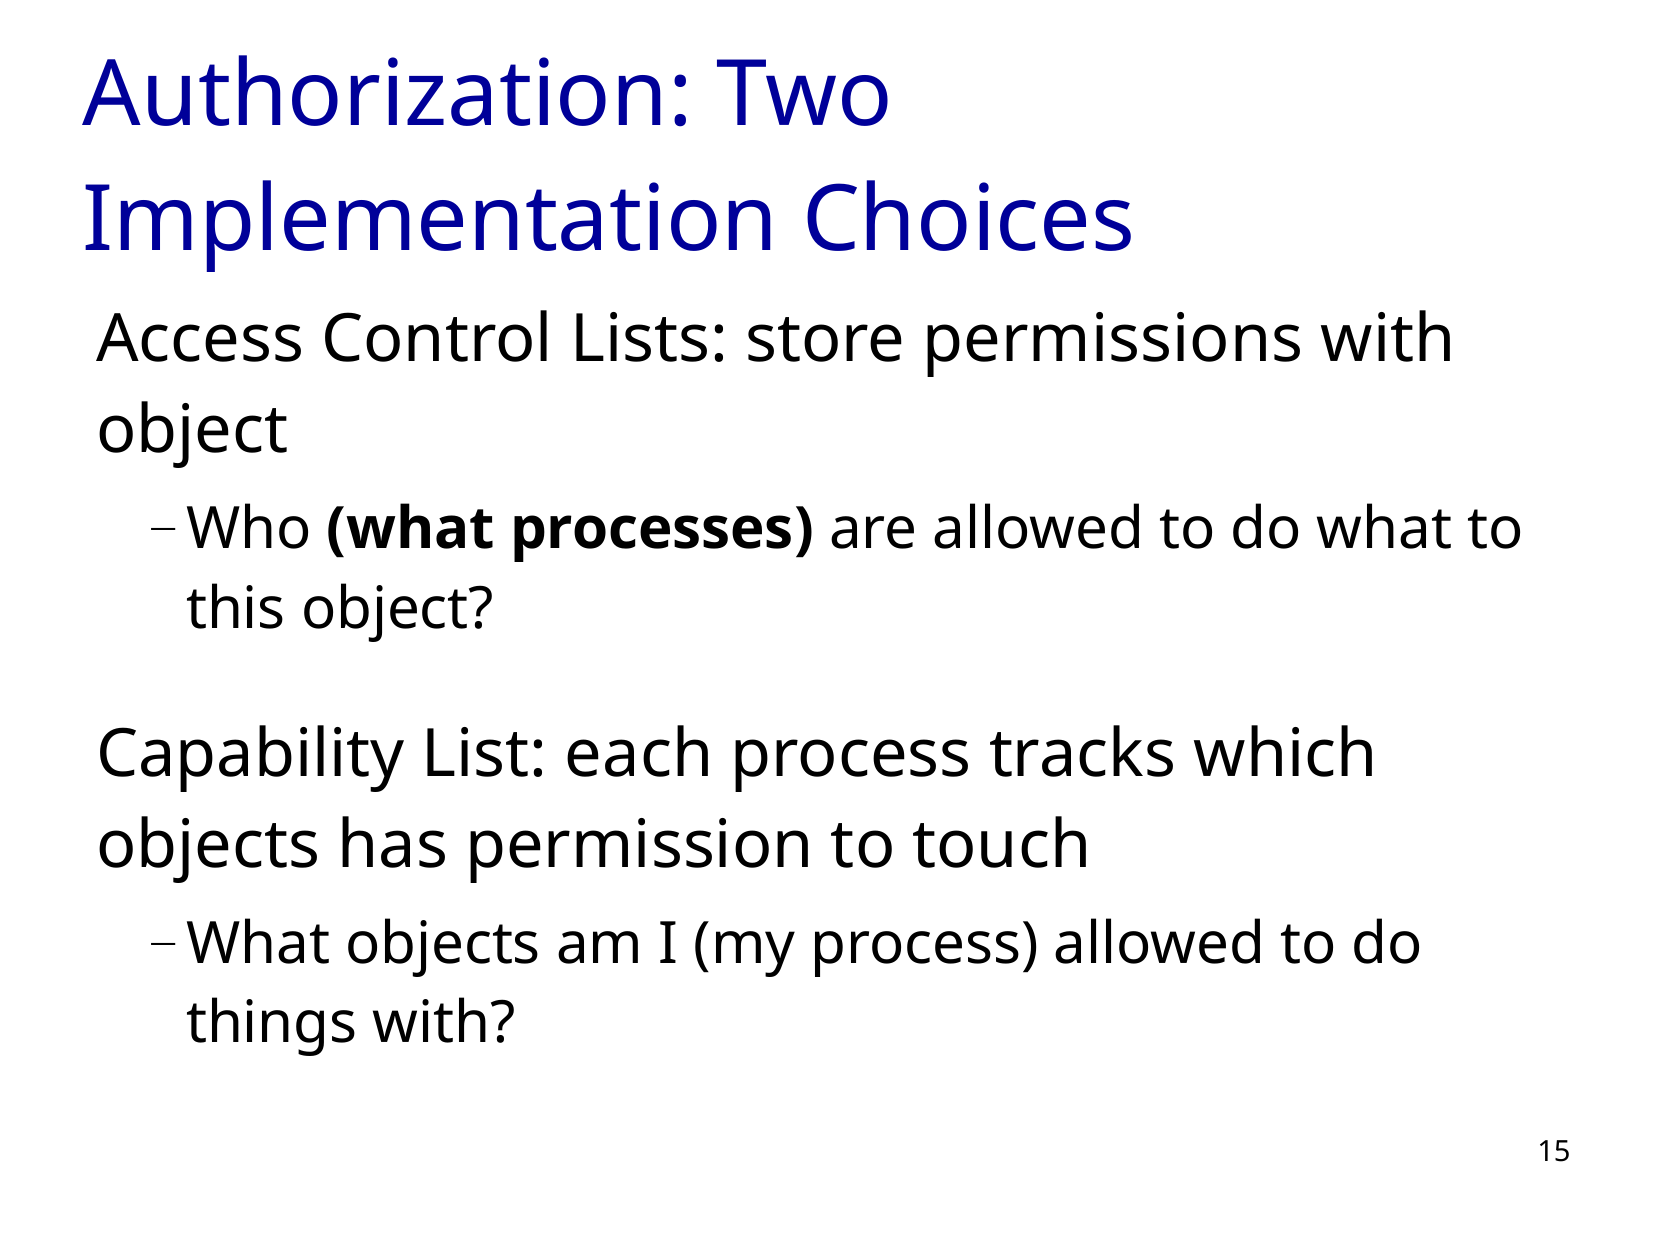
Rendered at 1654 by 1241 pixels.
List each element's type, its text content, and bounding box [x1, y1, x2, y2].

list Access Control Lists: store permissions with object Who (what processes) are allowed to do what to this object? Capability List: each process tracks which objects has permission to touch What objects am I (my process) allowed to do things with? [60, 290, 1571, 1096]
title Authorization: Two Implementation Choices [82, 49, 1571, 257]
